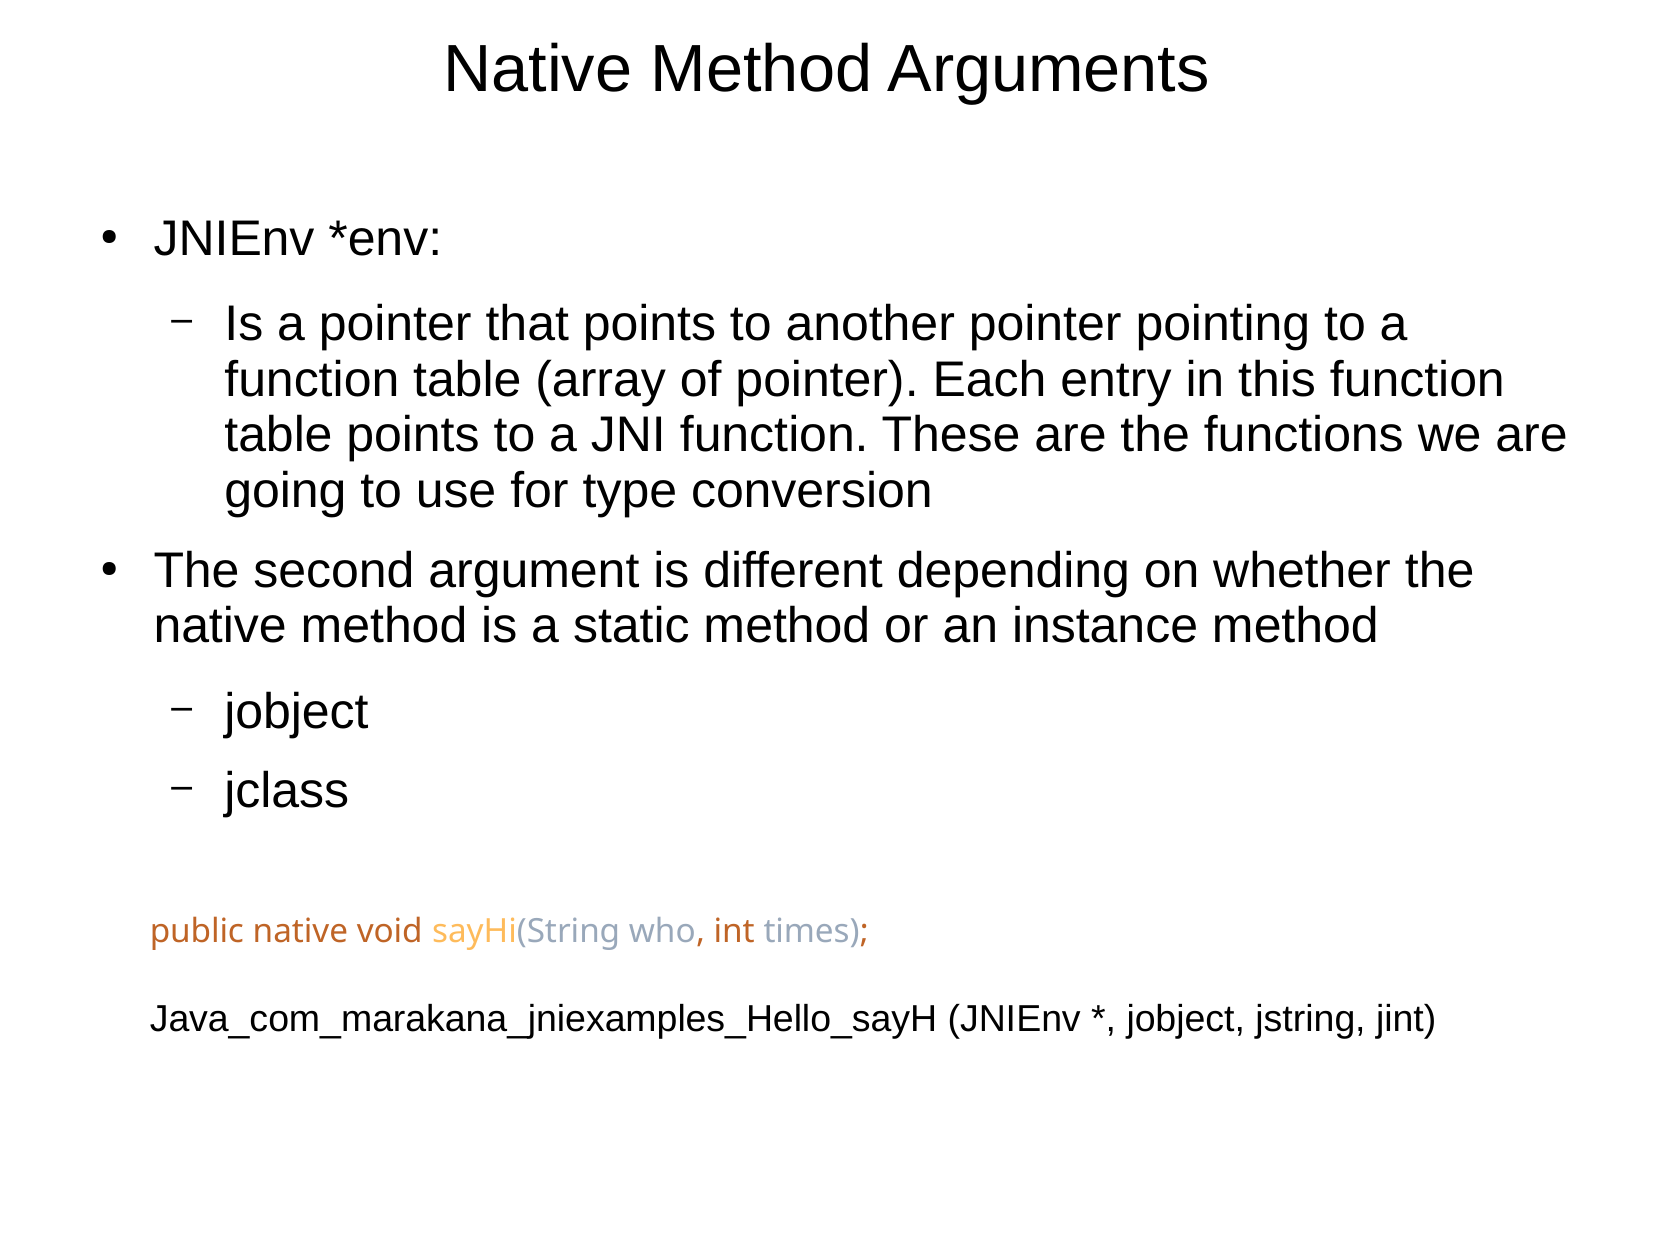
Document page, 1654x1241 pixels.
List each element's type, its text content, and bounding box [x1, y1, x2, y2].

list JNIEnv *env: Is a pointer that points to another pointer pointing to a function table (array of pointer). Each entry in this function table points to a JNI function. These are the functions we are going to use for type conversion The second argument is different depending on whether the native method is a static method or an instance method jobject jclass [82, 210, 1571, 1029]
text_box public native void sayHi(String who, int times); Java_com_marakana_jniexamples_Hello_sayH (JNIEnv *, jobject, jstring, jint) [135, 900, 1455, 1035]
title Native Method Arguments [82, 25, 1571, 112]
